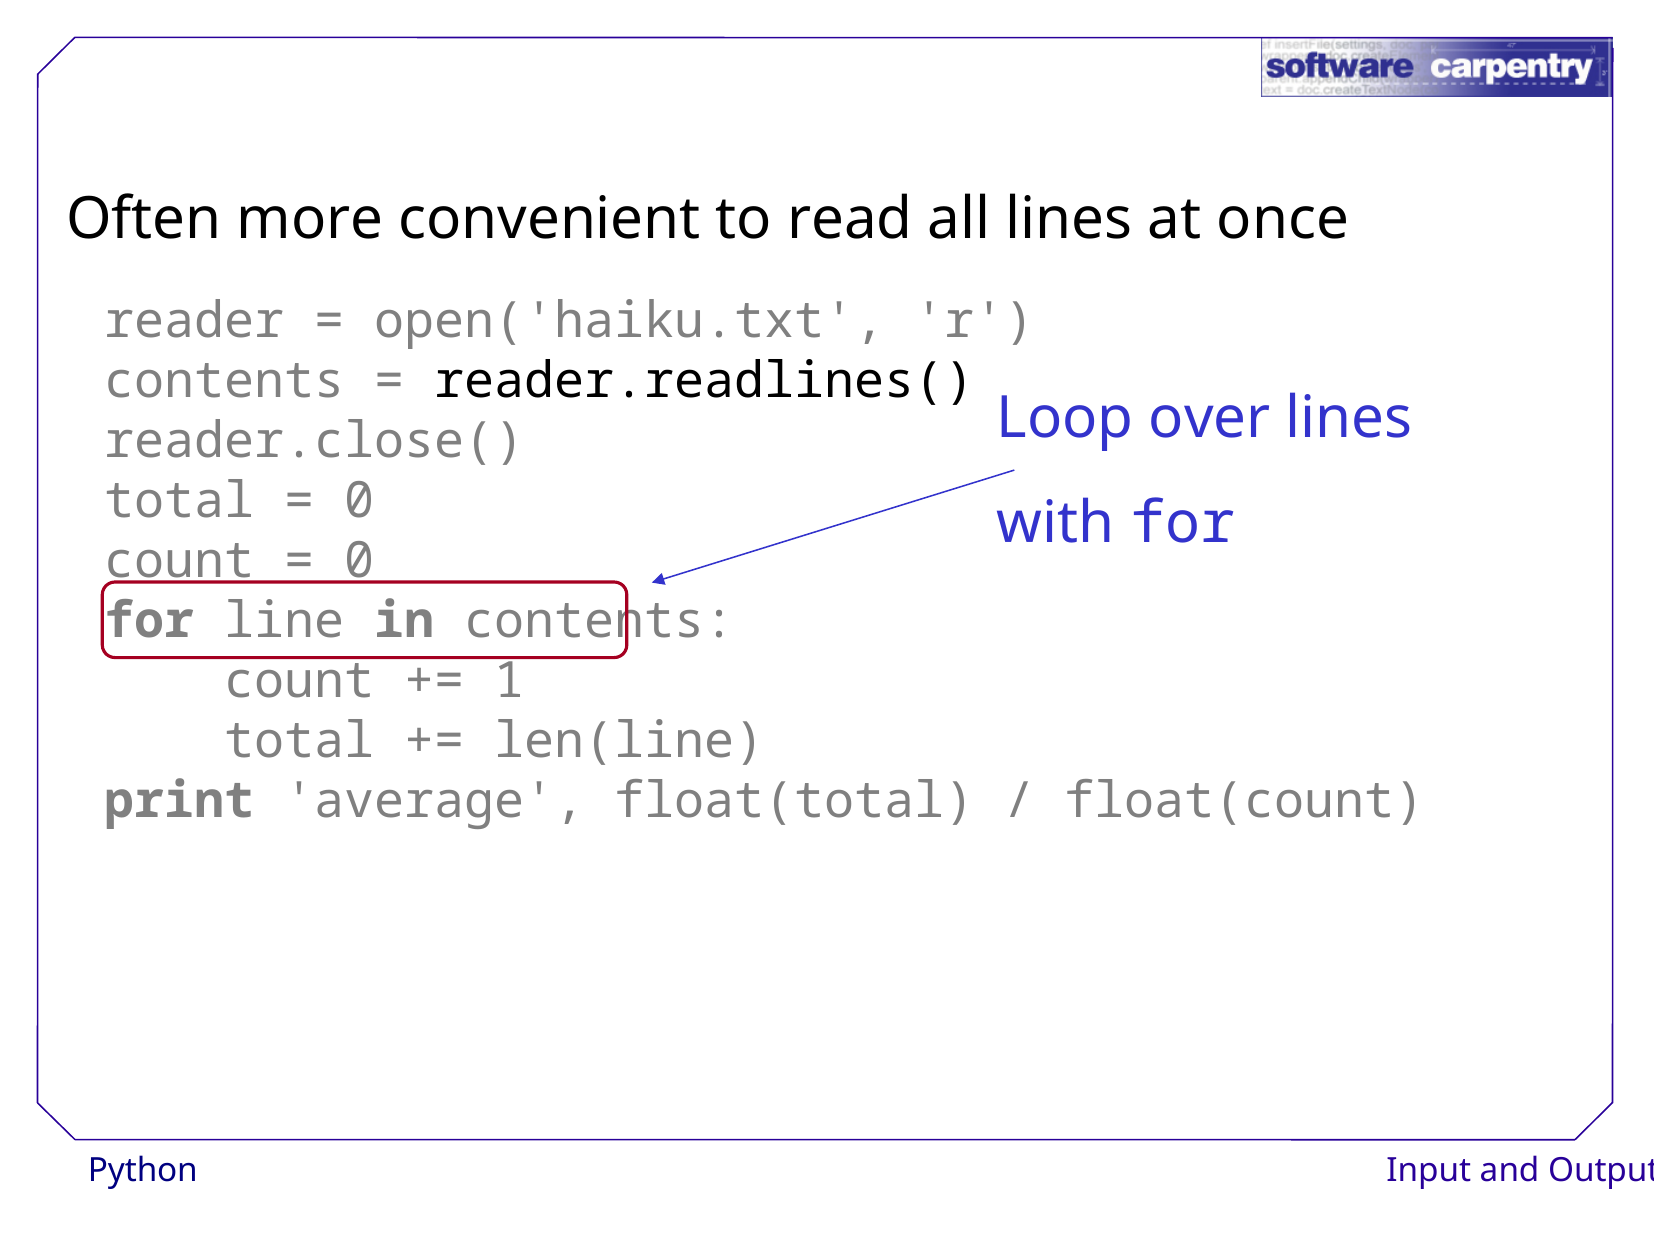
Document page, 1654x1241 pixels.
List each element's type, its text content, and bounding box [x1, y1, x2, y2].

text_box Loop over lines with for [982, 336, 1578, 562]
text_box reader = open('haiku.txt', 'r') contents = reader.readlines() reader.close() total = 0 count = 0 for line in contents: count += 1 total += len(line) print 'average', float(total) / float(count) [89, 279, 1512, 923]
picture [1261, 39, 1613, 97]
text_box Often more convenient to read all lines at once [51, 138, 1514, 259]
